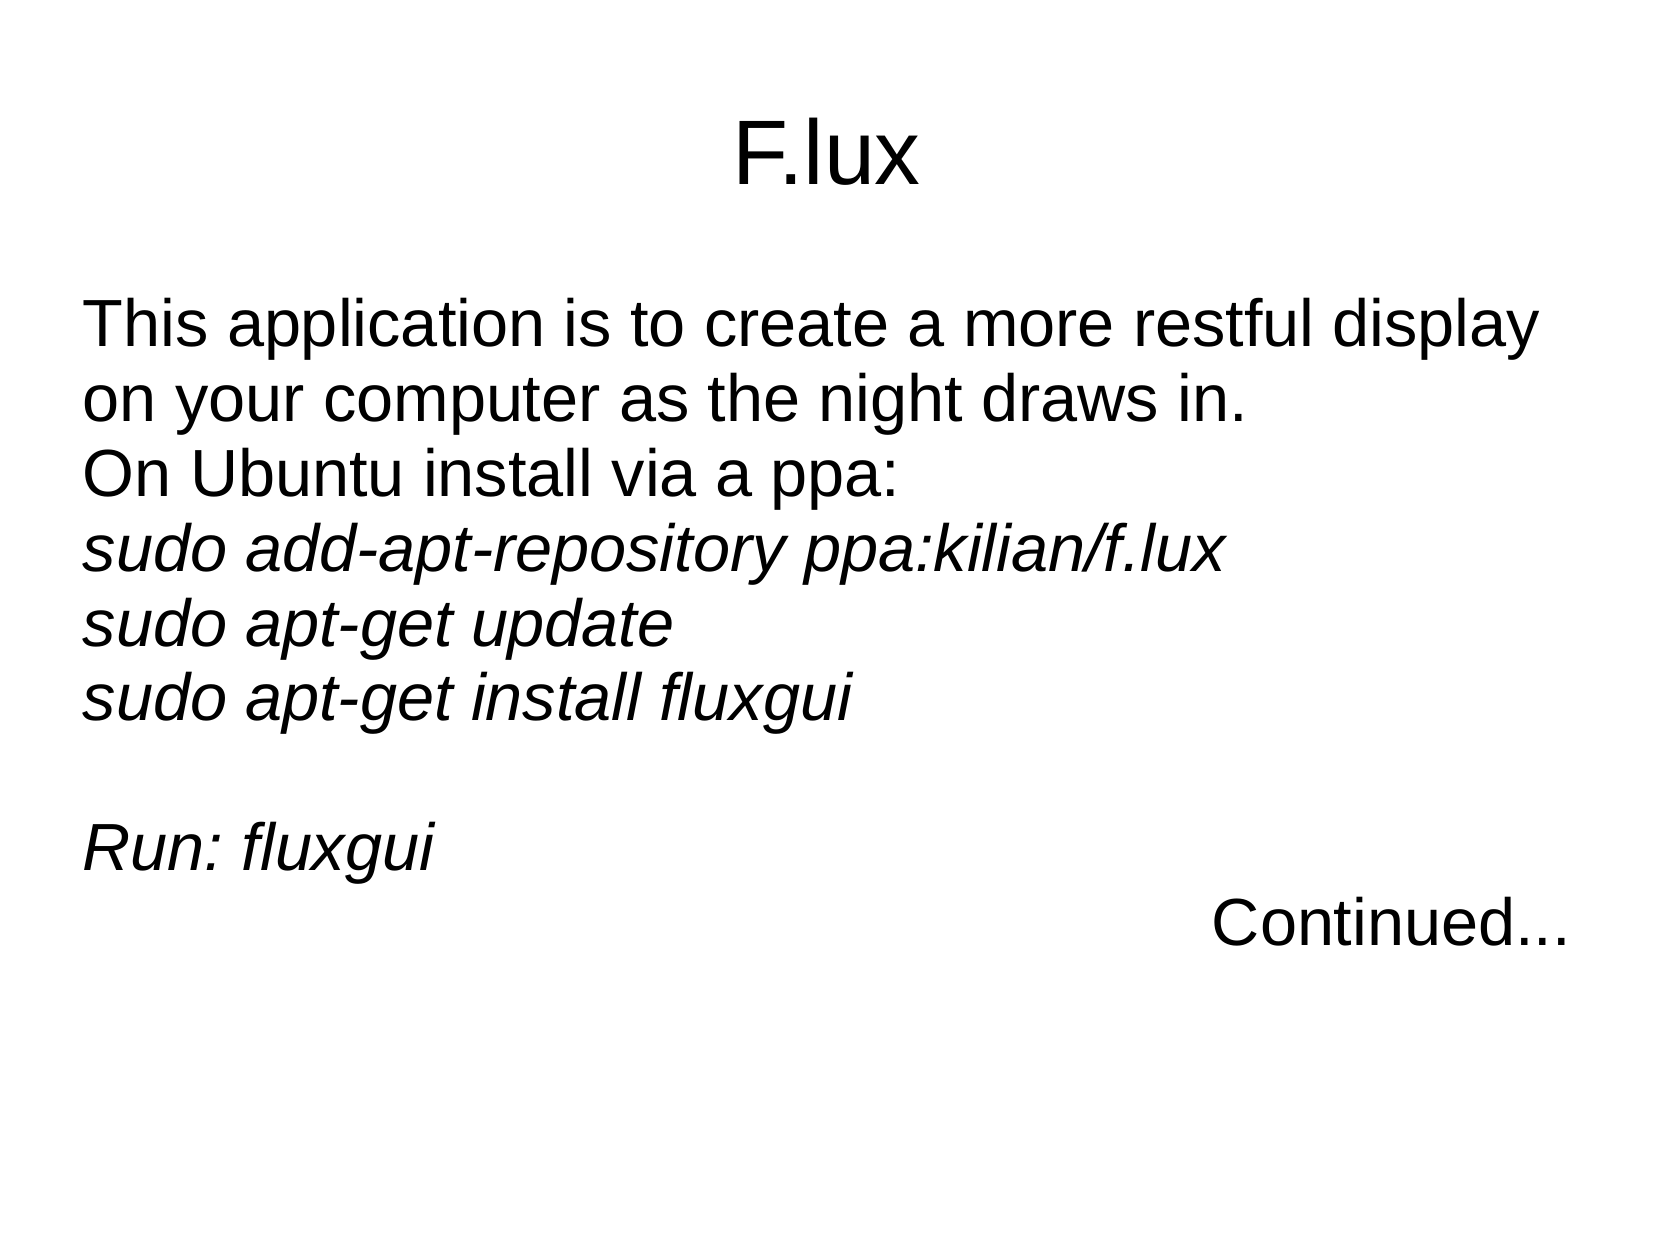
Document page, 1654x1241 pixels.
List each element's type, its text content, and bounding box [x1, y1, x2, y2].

title F.lux [82, 49, 1571, 236]
subtitle This application is to create a more restful display on your computer as the night draws in. On Ubuntu install via a ppa: sudo add-apt-repository ppa:kilian/f.lux sudo apt-get update sudo apt-get install fluxgui Run: fluxgui Continued... [82, 236, 1571, 1010]
